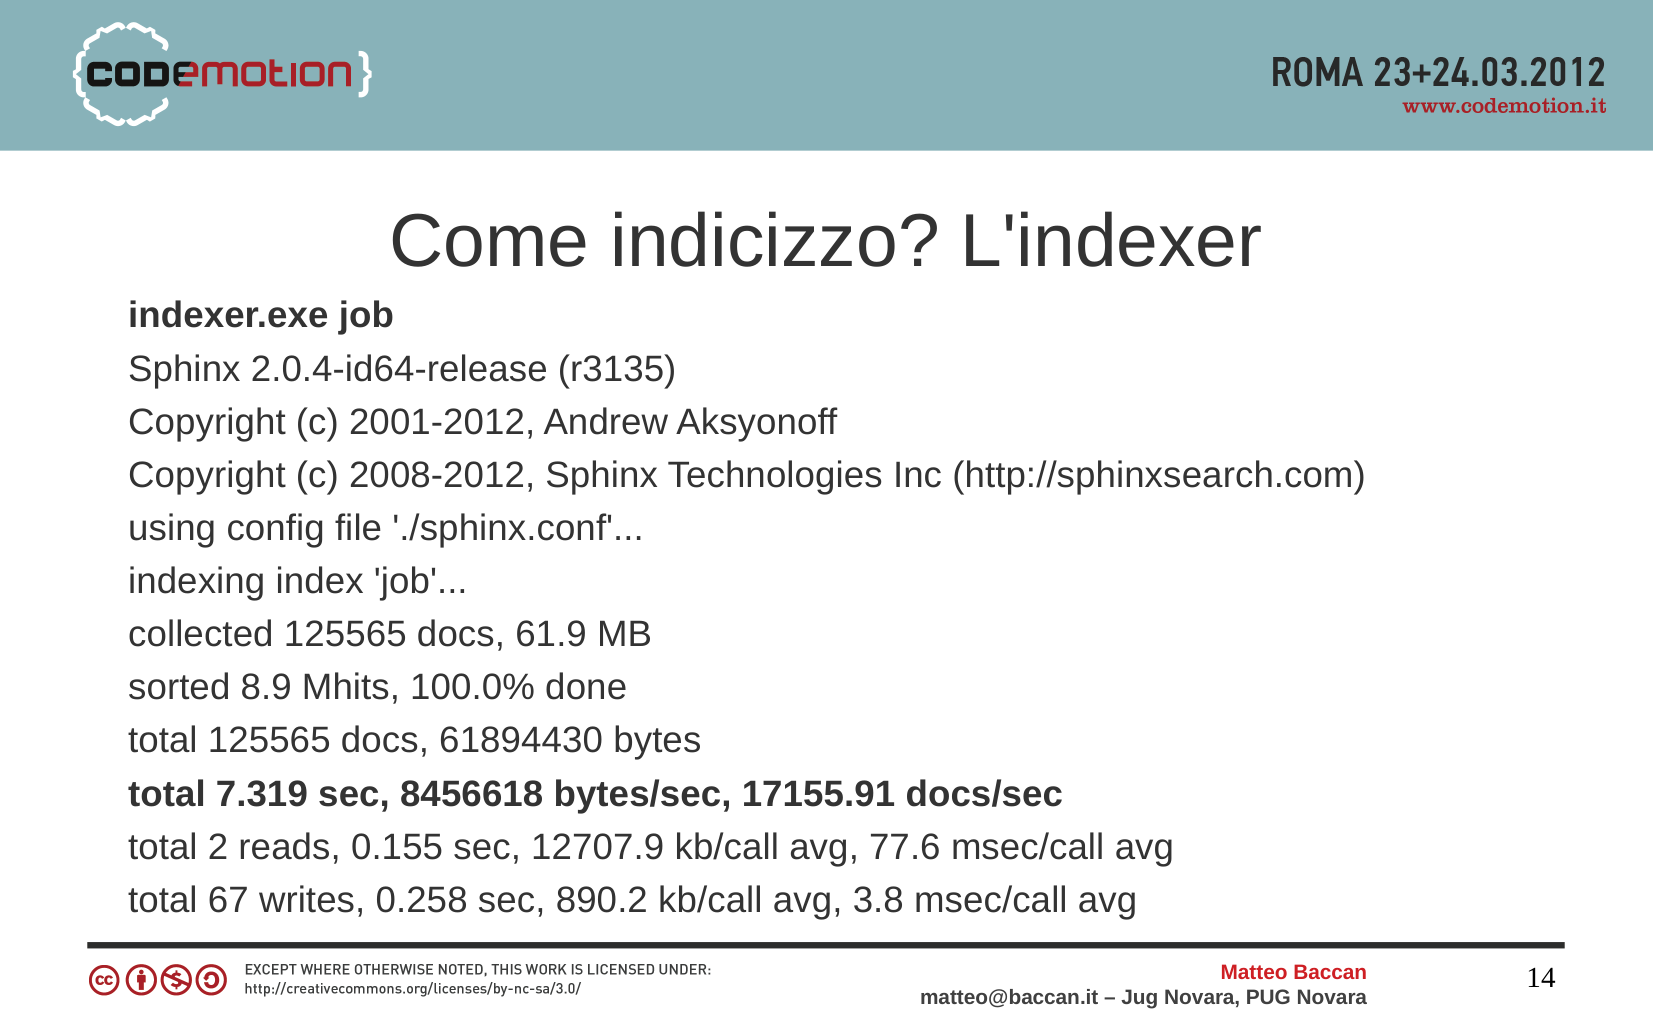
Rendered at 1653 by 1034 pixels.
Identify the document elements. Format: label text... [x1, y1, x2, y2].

title Come indicizzo? L'indexer [82, 173, 1571, 283]
picture [0, 0, 1653, 1034]
list indexer.exe job Sphinx 2.0.4-id64-release (r3135) Copyright (c) 2001-2012, Andrew Aksyonoff Copyright (c) 2008-2012, Sphinx Technologies Inc (http://sphinxsearch.com) using config file './sphinx.conf'... indexing index 'job'... collected 125565 docs, 61.9 MB sorted 8.9 Mhits, 100.0% done total 125565 docs, 61894430 bytes total 7.319 sec, 8456618 bytes/sec, 17155.91 docs/sec total 2 reads, 0.155 sec, 12707.9 kb/call avg, 77.6 msec/call avg total 67 writes, 0.258 sec, 890.2 kb/call avg, 3.8 msec/call avg [82, 283, 1571, 934]
